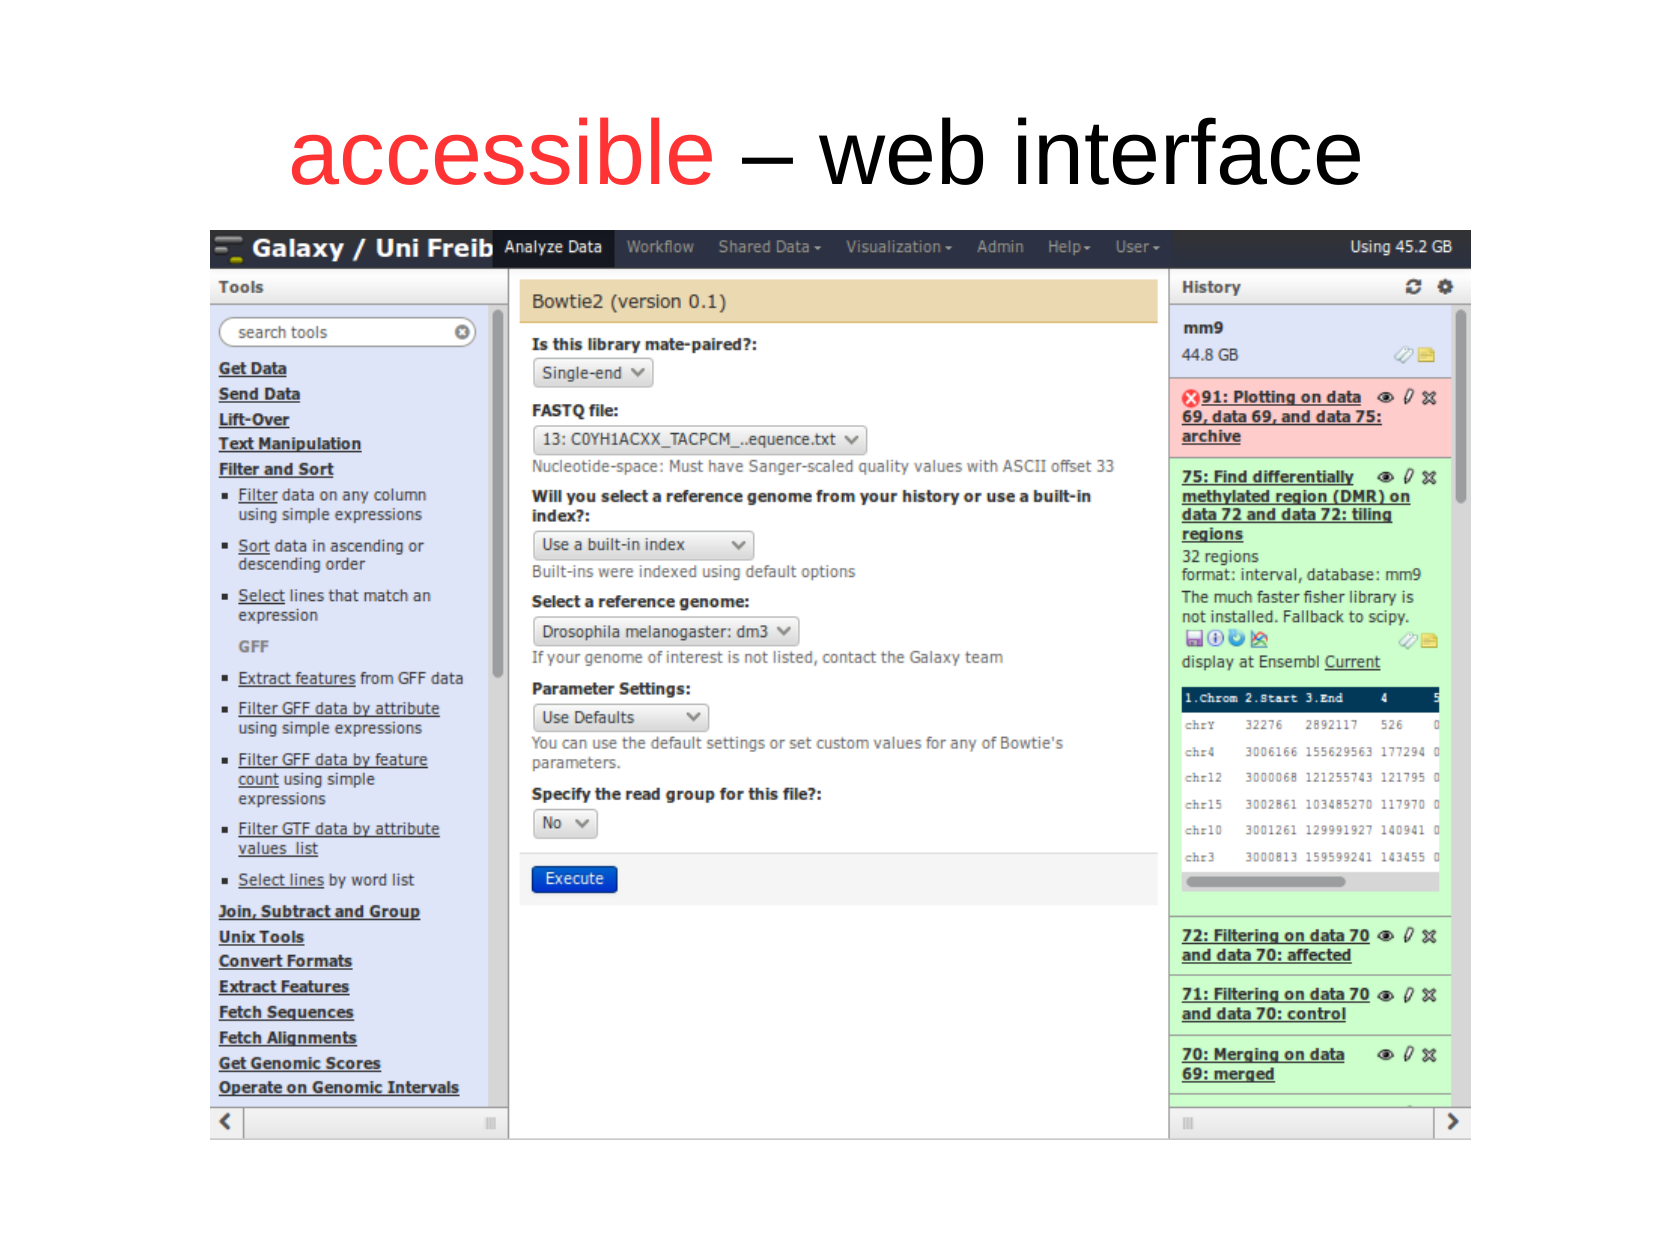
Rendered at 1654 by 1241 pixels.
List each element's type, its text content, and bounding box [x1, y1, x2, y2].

title accessible – web interface [82, 49, 1571, 257]
picture [210, 230, 1471, 1141]
